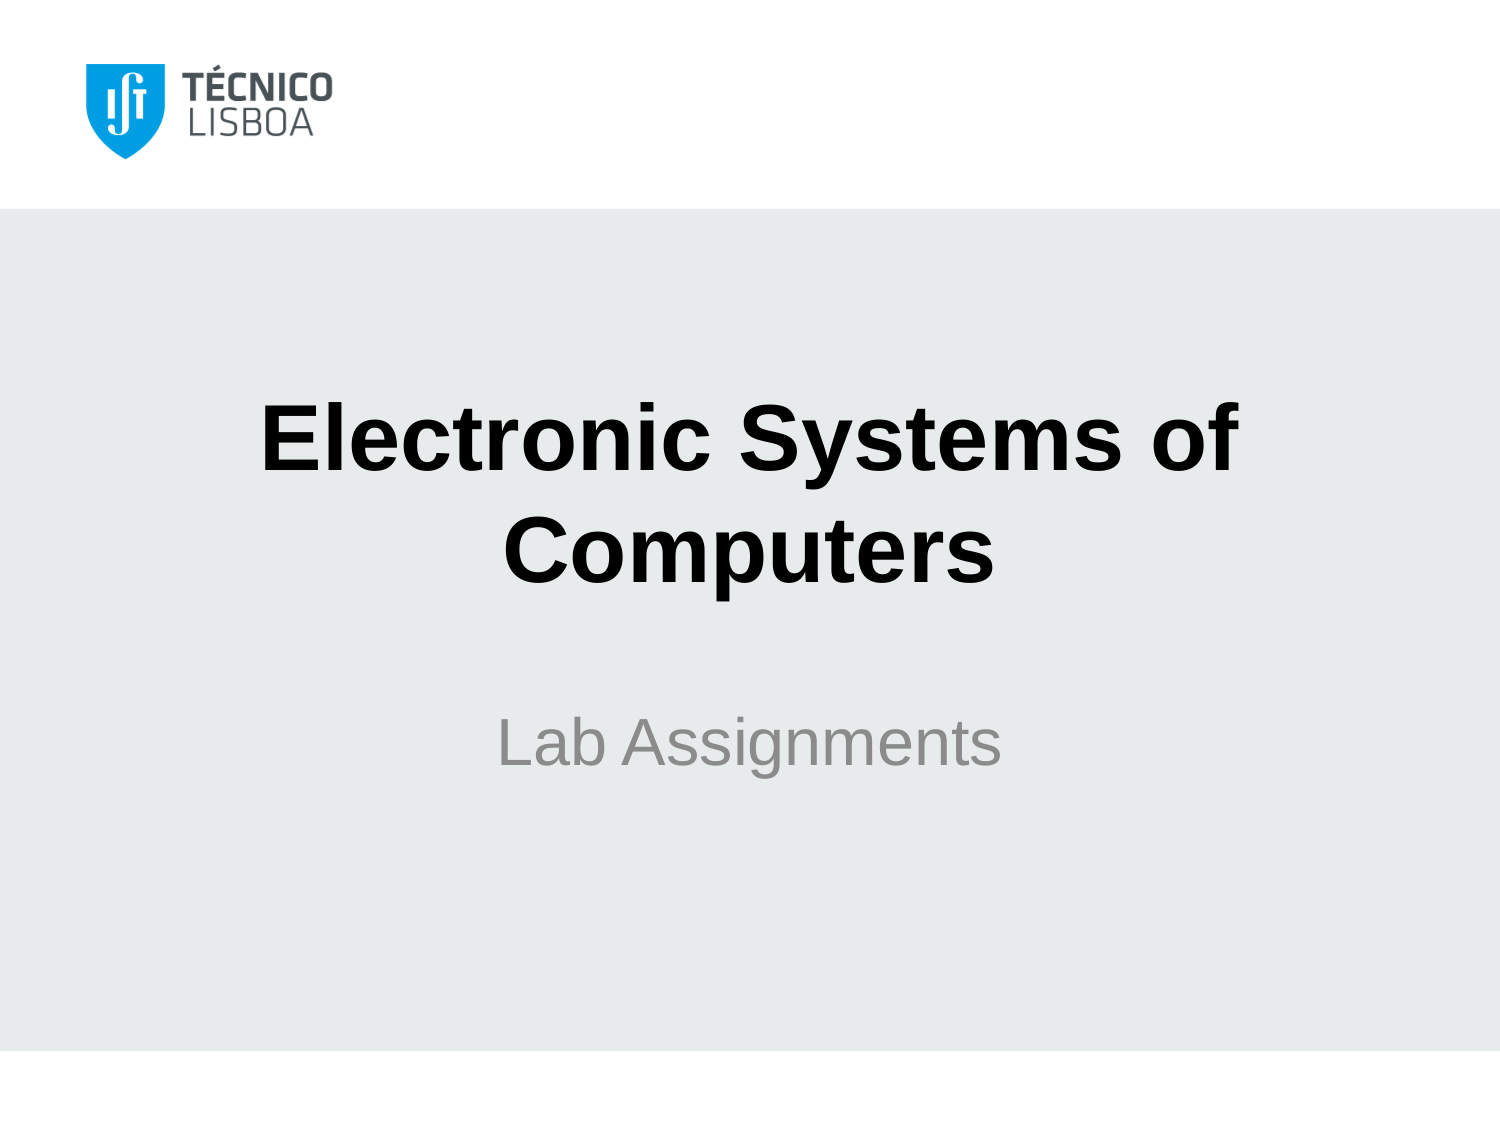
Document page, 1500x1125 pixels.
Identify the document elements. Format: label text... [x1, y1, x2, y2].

subtitle Lab Assignments [121, 691, 1378, 894]
picture [0, 0, 1500, 1125]
title Electronic Systems of Computers [121, 322, 1378, 655]
